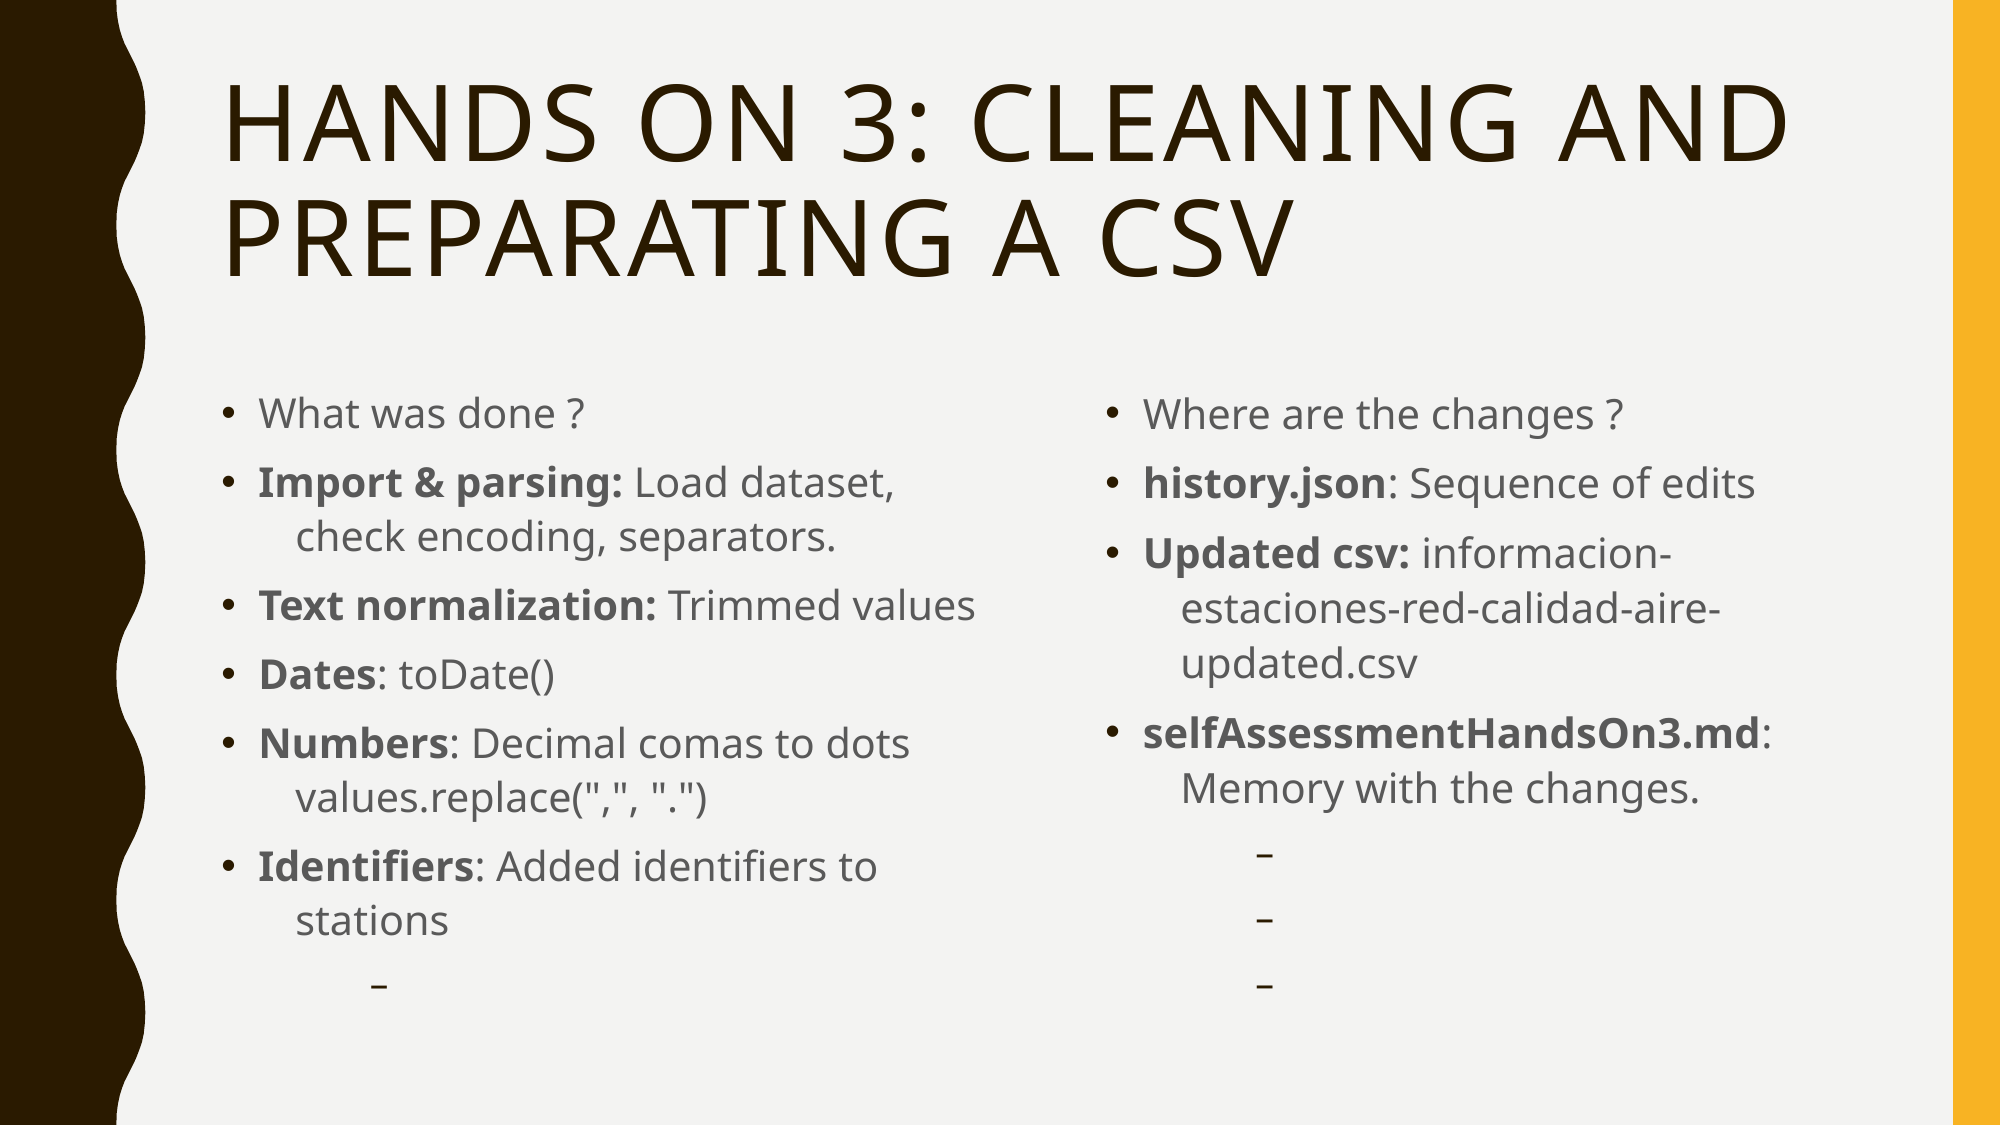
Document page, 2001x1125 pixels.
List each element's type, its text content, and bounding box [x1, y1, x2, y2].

list Where are the changes ? history.json: Sequence of edits Updated csv: informacion-estaciones-red-calidad-aire-updated.csv selfAssessmentHandsOn3.md: Memory with the changes. [1090, 375, 1879, 969]
list What was done ? Import & parsing: Load dataset, check encoding, separators. Text normalization: Trimmed values Dates: toDate() Numbers: Decimal comas to dots values.replace(",", ".") Identifiers: Added identifiers to stations [206, 375, 994, 969]
title Hands On 3: Cleaning and preparating a CSV [205, 62, 1876, 308]
